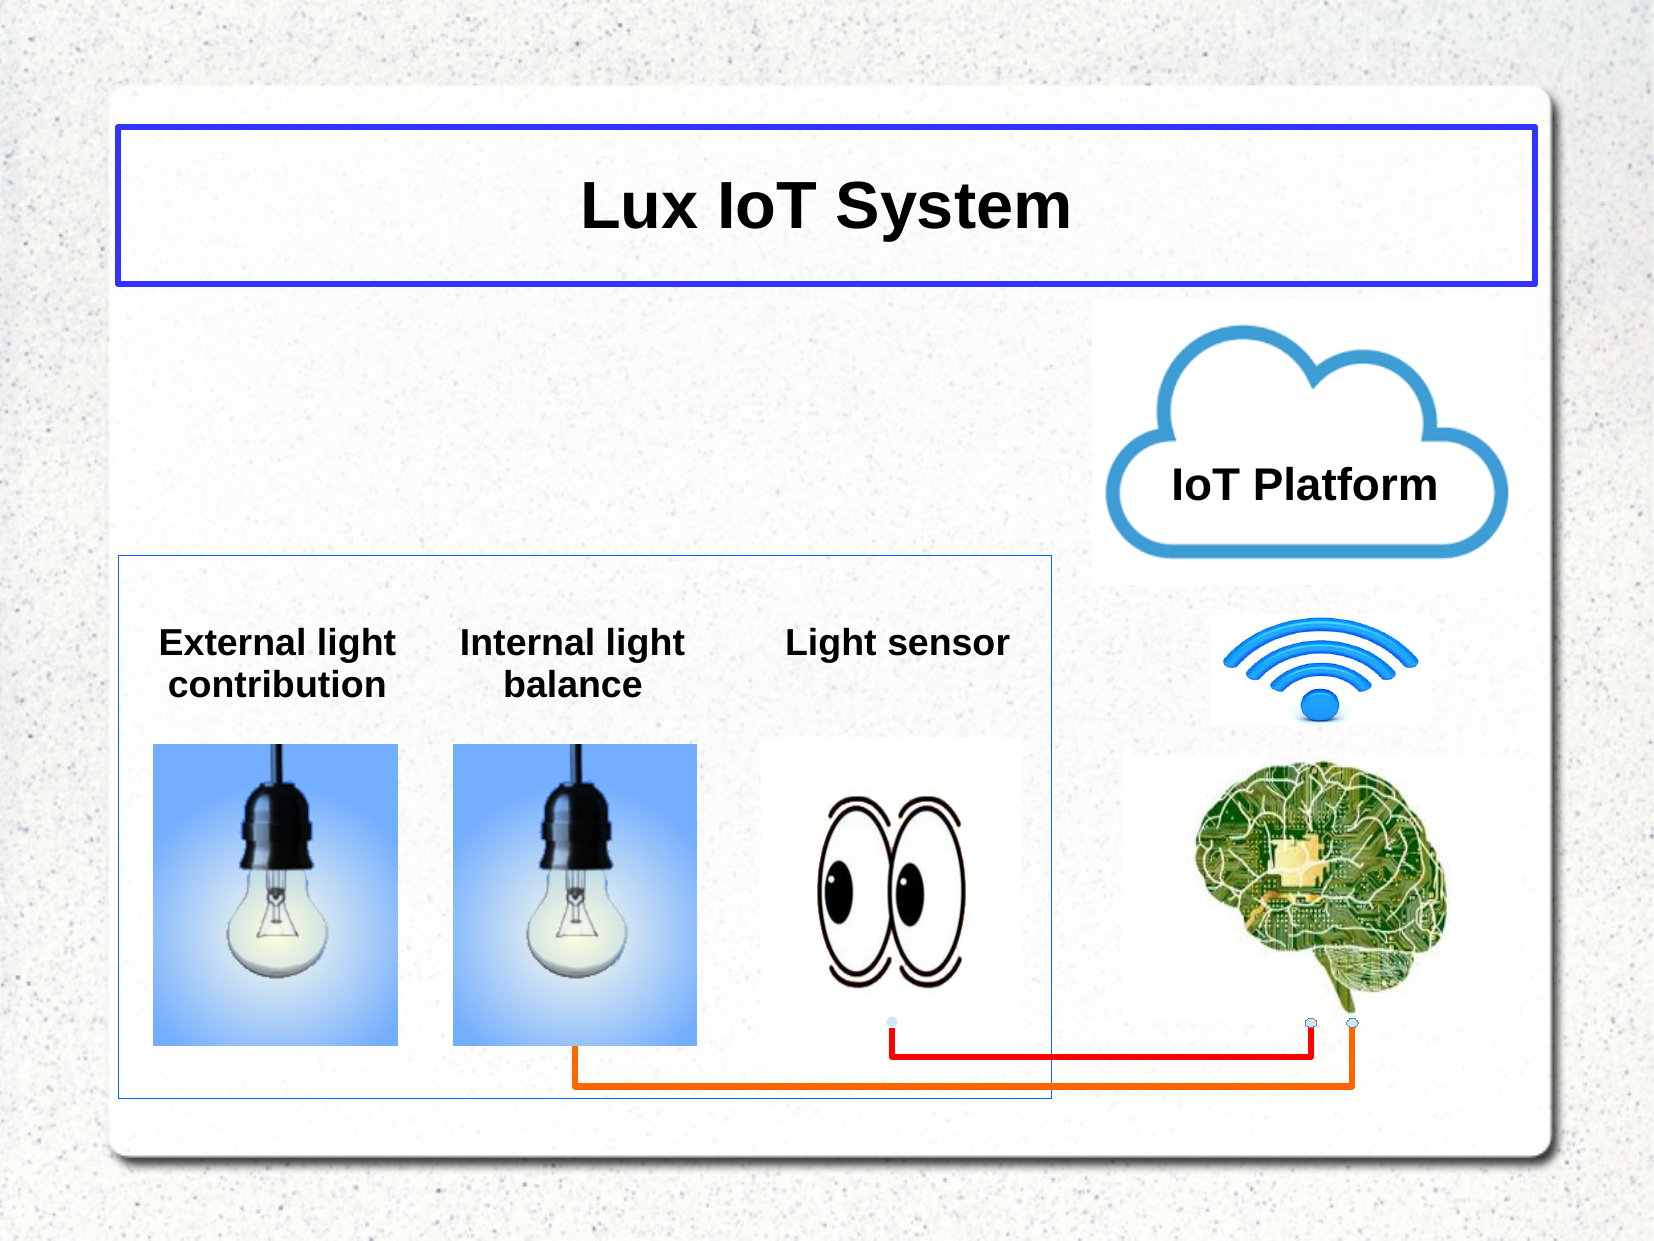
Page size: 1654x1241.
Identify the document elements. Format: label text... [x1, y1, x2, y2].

text_box IoT Platform [1133, 451, 1477, 519]
text_box [885, 1015, 898, 1028]
text_box External light contribution [141, 614, 414, 759]
text_box [1305, 1018, 1317, 1028]
text_box [1346, 1018, 1359, 1028]
title Lux IoT System [118, 126, 1536, 285]
text_box Internal light balance [437, 614, 709, 759]
picture [0, 0, 1654, 1241]
text_box Light sensor [761, 614, 1034, 759]
